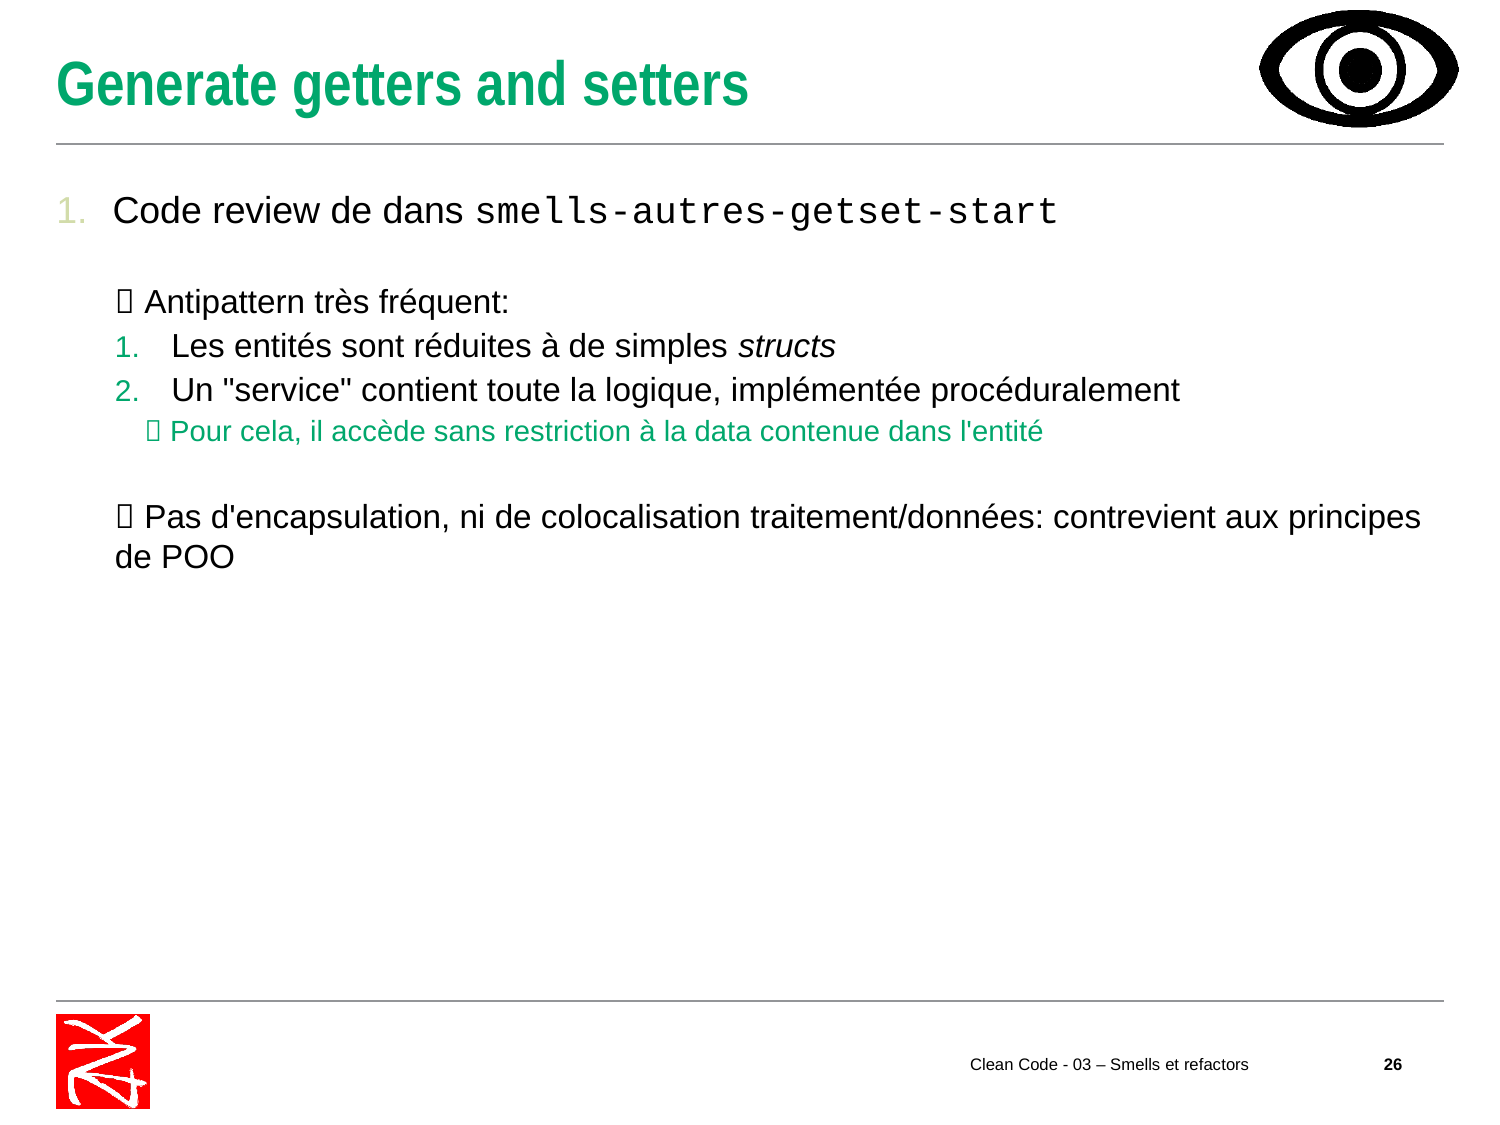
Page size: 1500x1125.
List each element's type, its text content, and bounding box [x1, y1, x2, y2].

title Generate getters and setters [56, 18, 1247, 142]
footer Clean Code - 03 – Smells et refactors [919, 1049, 1250, 1079]
slide_number <number> [1372, 1049, 1403, 1079]
list Code review de dans smells-autres-getset-start  Antipattern très fréquent: Les entités sont réduites à de simples structs Un "service" contient toute la logique, implémentée procéduralement  Pour cela, il accède sans restriction à la data contenue dans l'entité  Pas d'encapsulation, ni de colocalisation traitement/données: contrevient aux principes de POO [56, 186, 1444, 972]
picture [1247, 0, 1473, 193]
picture [55, 1014, 151, 1109]
